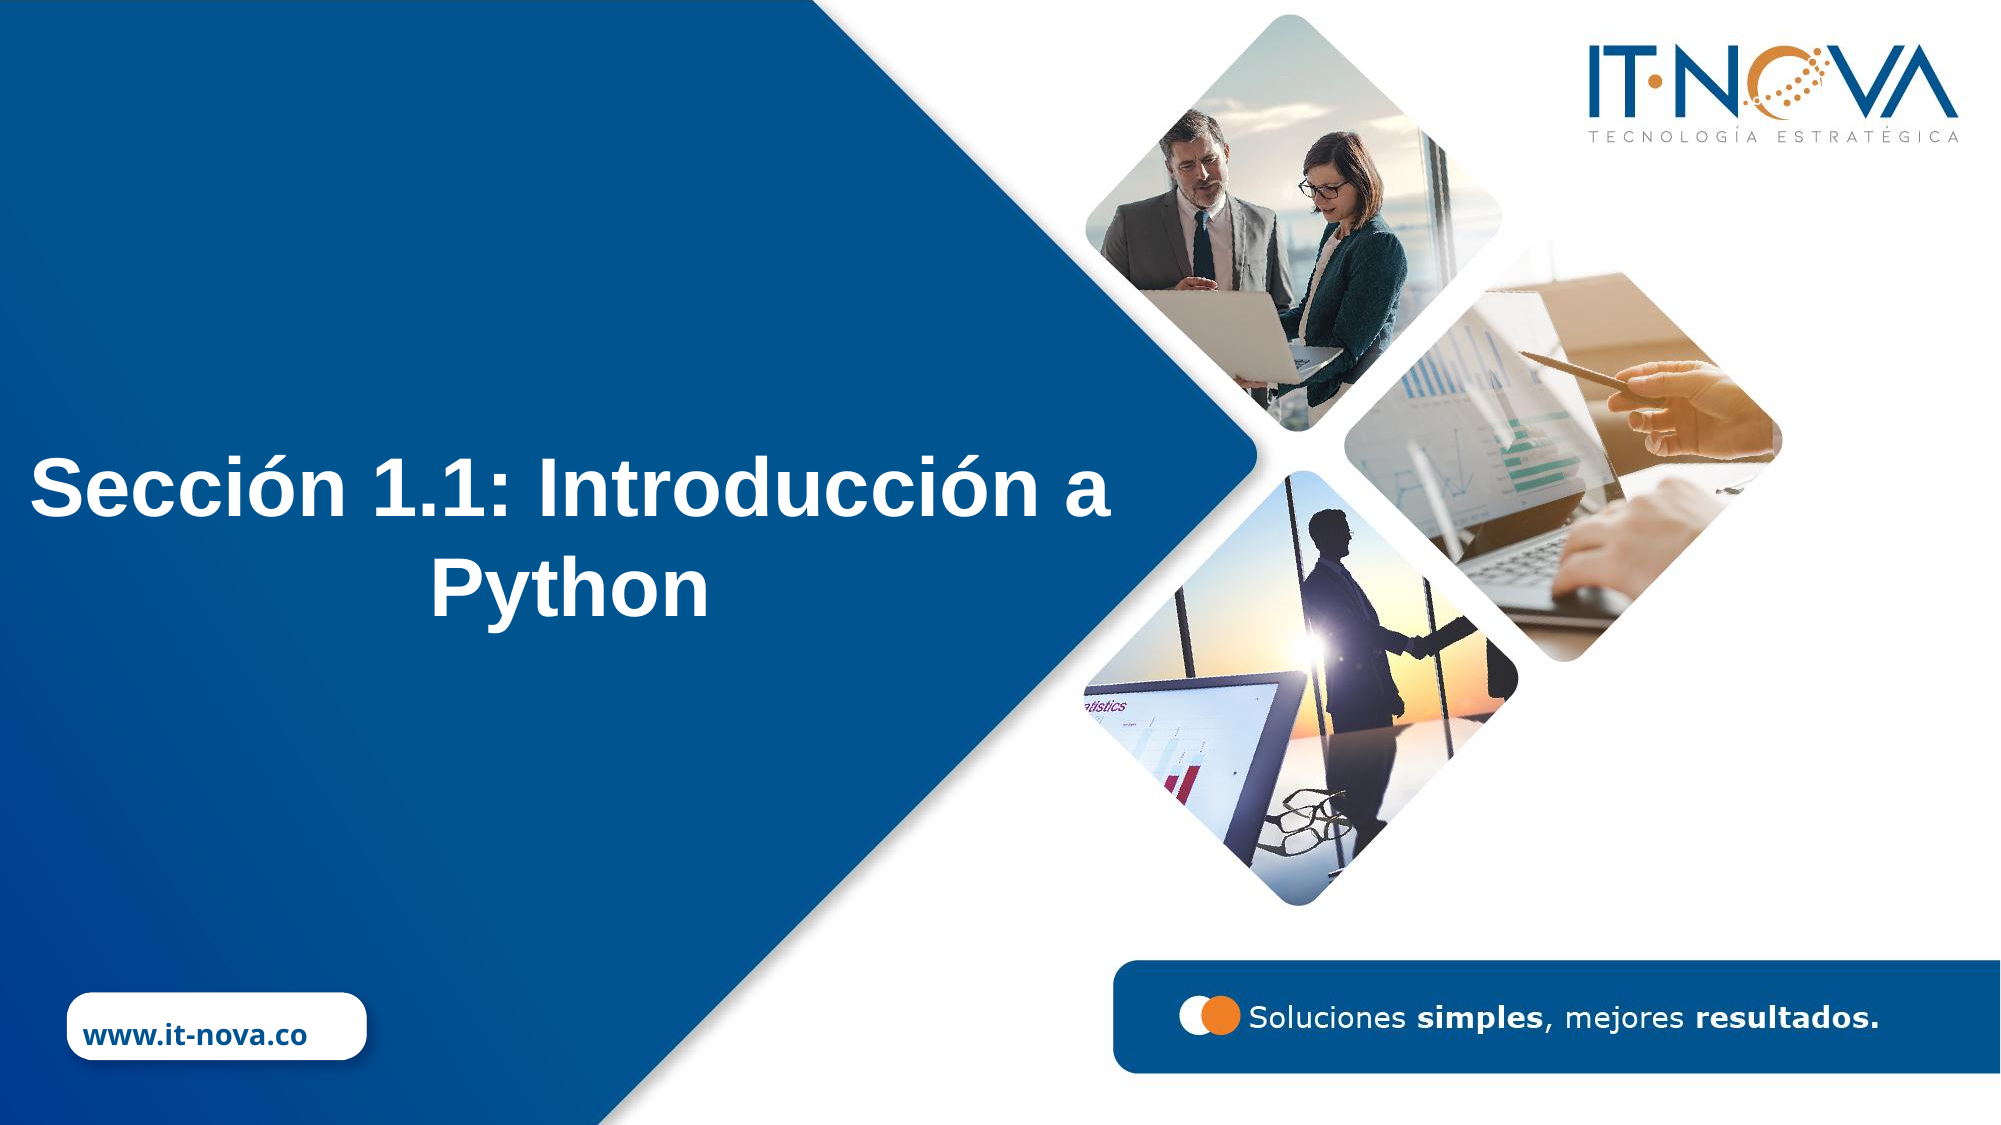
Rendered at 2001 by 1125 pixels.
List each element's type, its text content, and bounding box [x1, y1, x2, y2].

text_box Sección 1.1: Introducción a Python [0, 426, 1142, 644]
picture [25, 955, 414, 1112]
text_box www.it-nova.co [67, 1008, 371, 1060]
